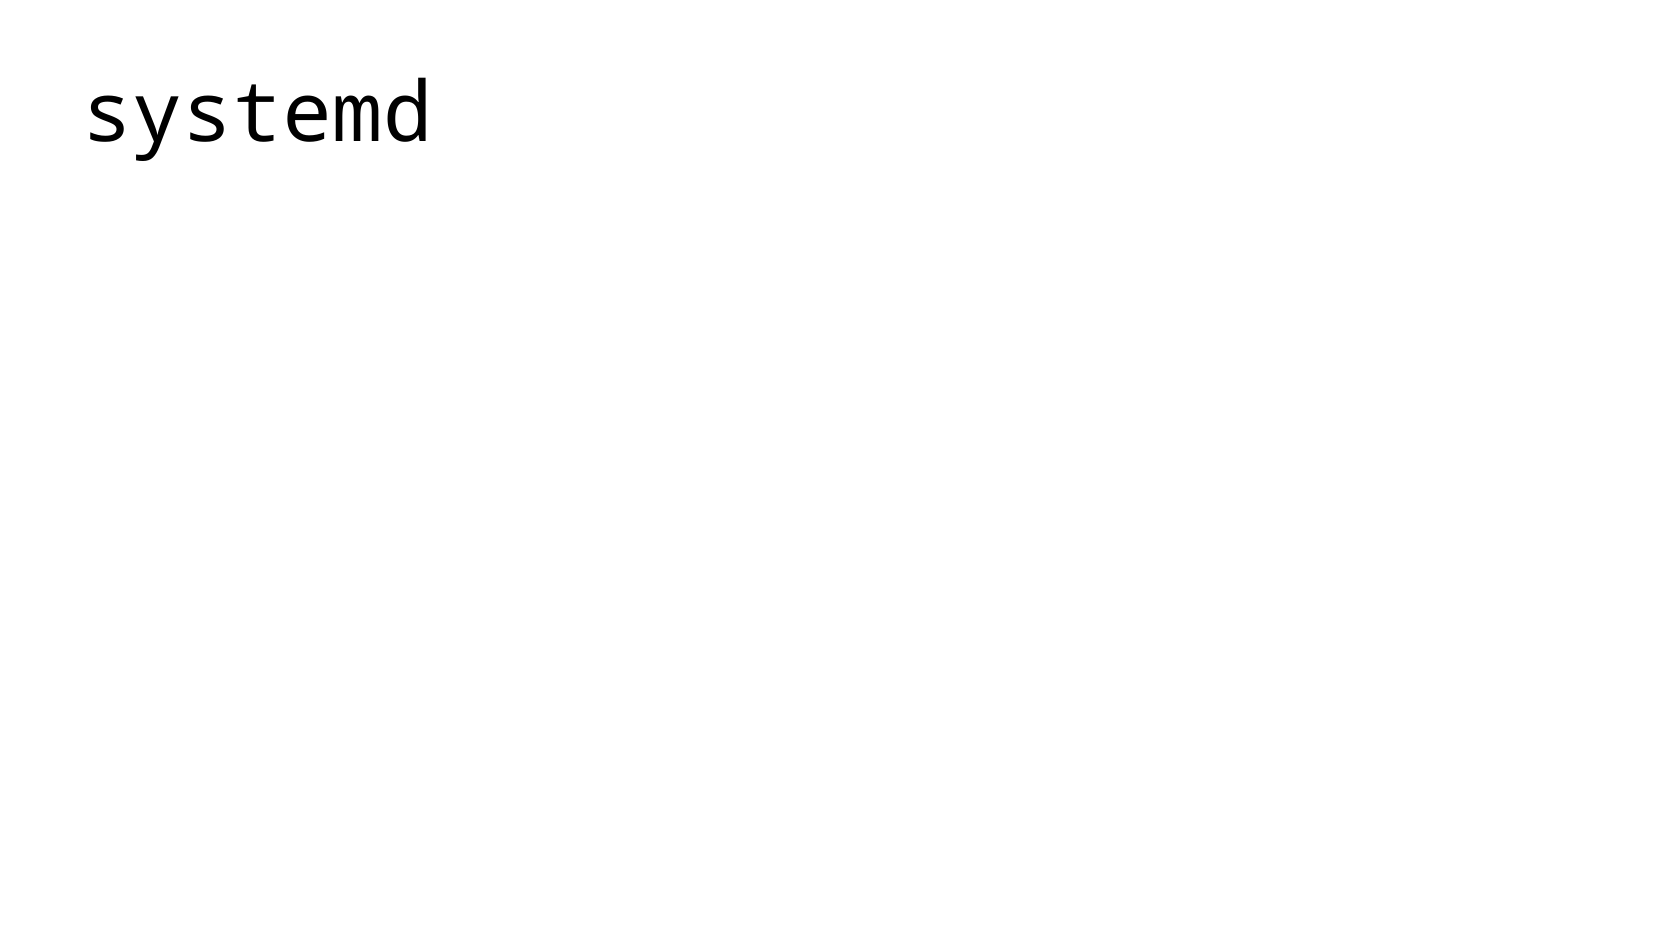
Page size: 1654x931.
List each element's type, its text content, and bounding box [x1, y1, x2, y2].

title systemd [82, 37, 1571, 189]
